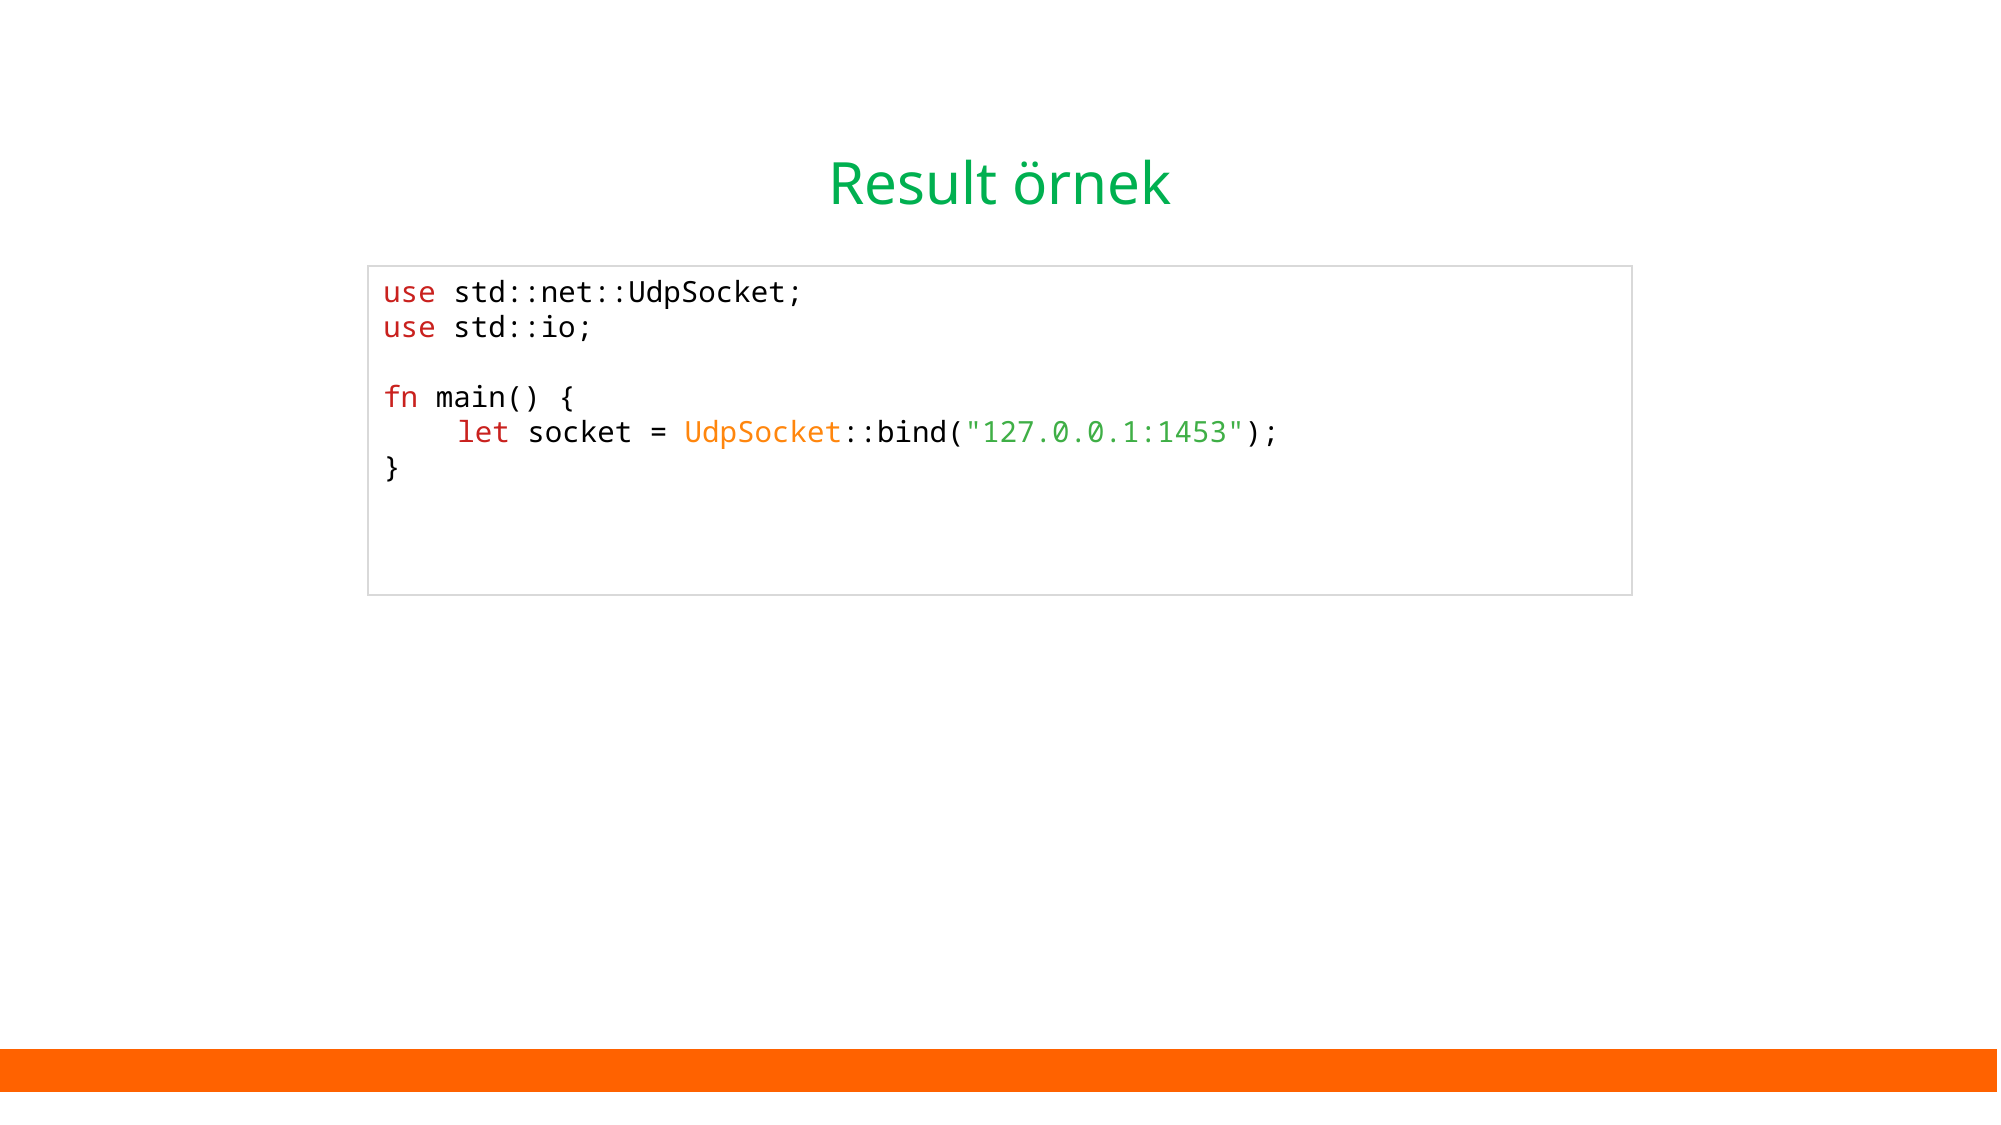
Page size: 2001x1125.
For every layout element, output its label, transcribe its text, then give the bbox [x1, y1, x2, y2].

text_box [0, 1049, 1997, 1092]
text_box use std::net::UdpSocket; use std::io; fn main() { let socket = UdpSocket::bind("127.0.0.1:1453"); } [368, 265, 1632, 596]
list Result örnek [420, 146, 1580, 237]
